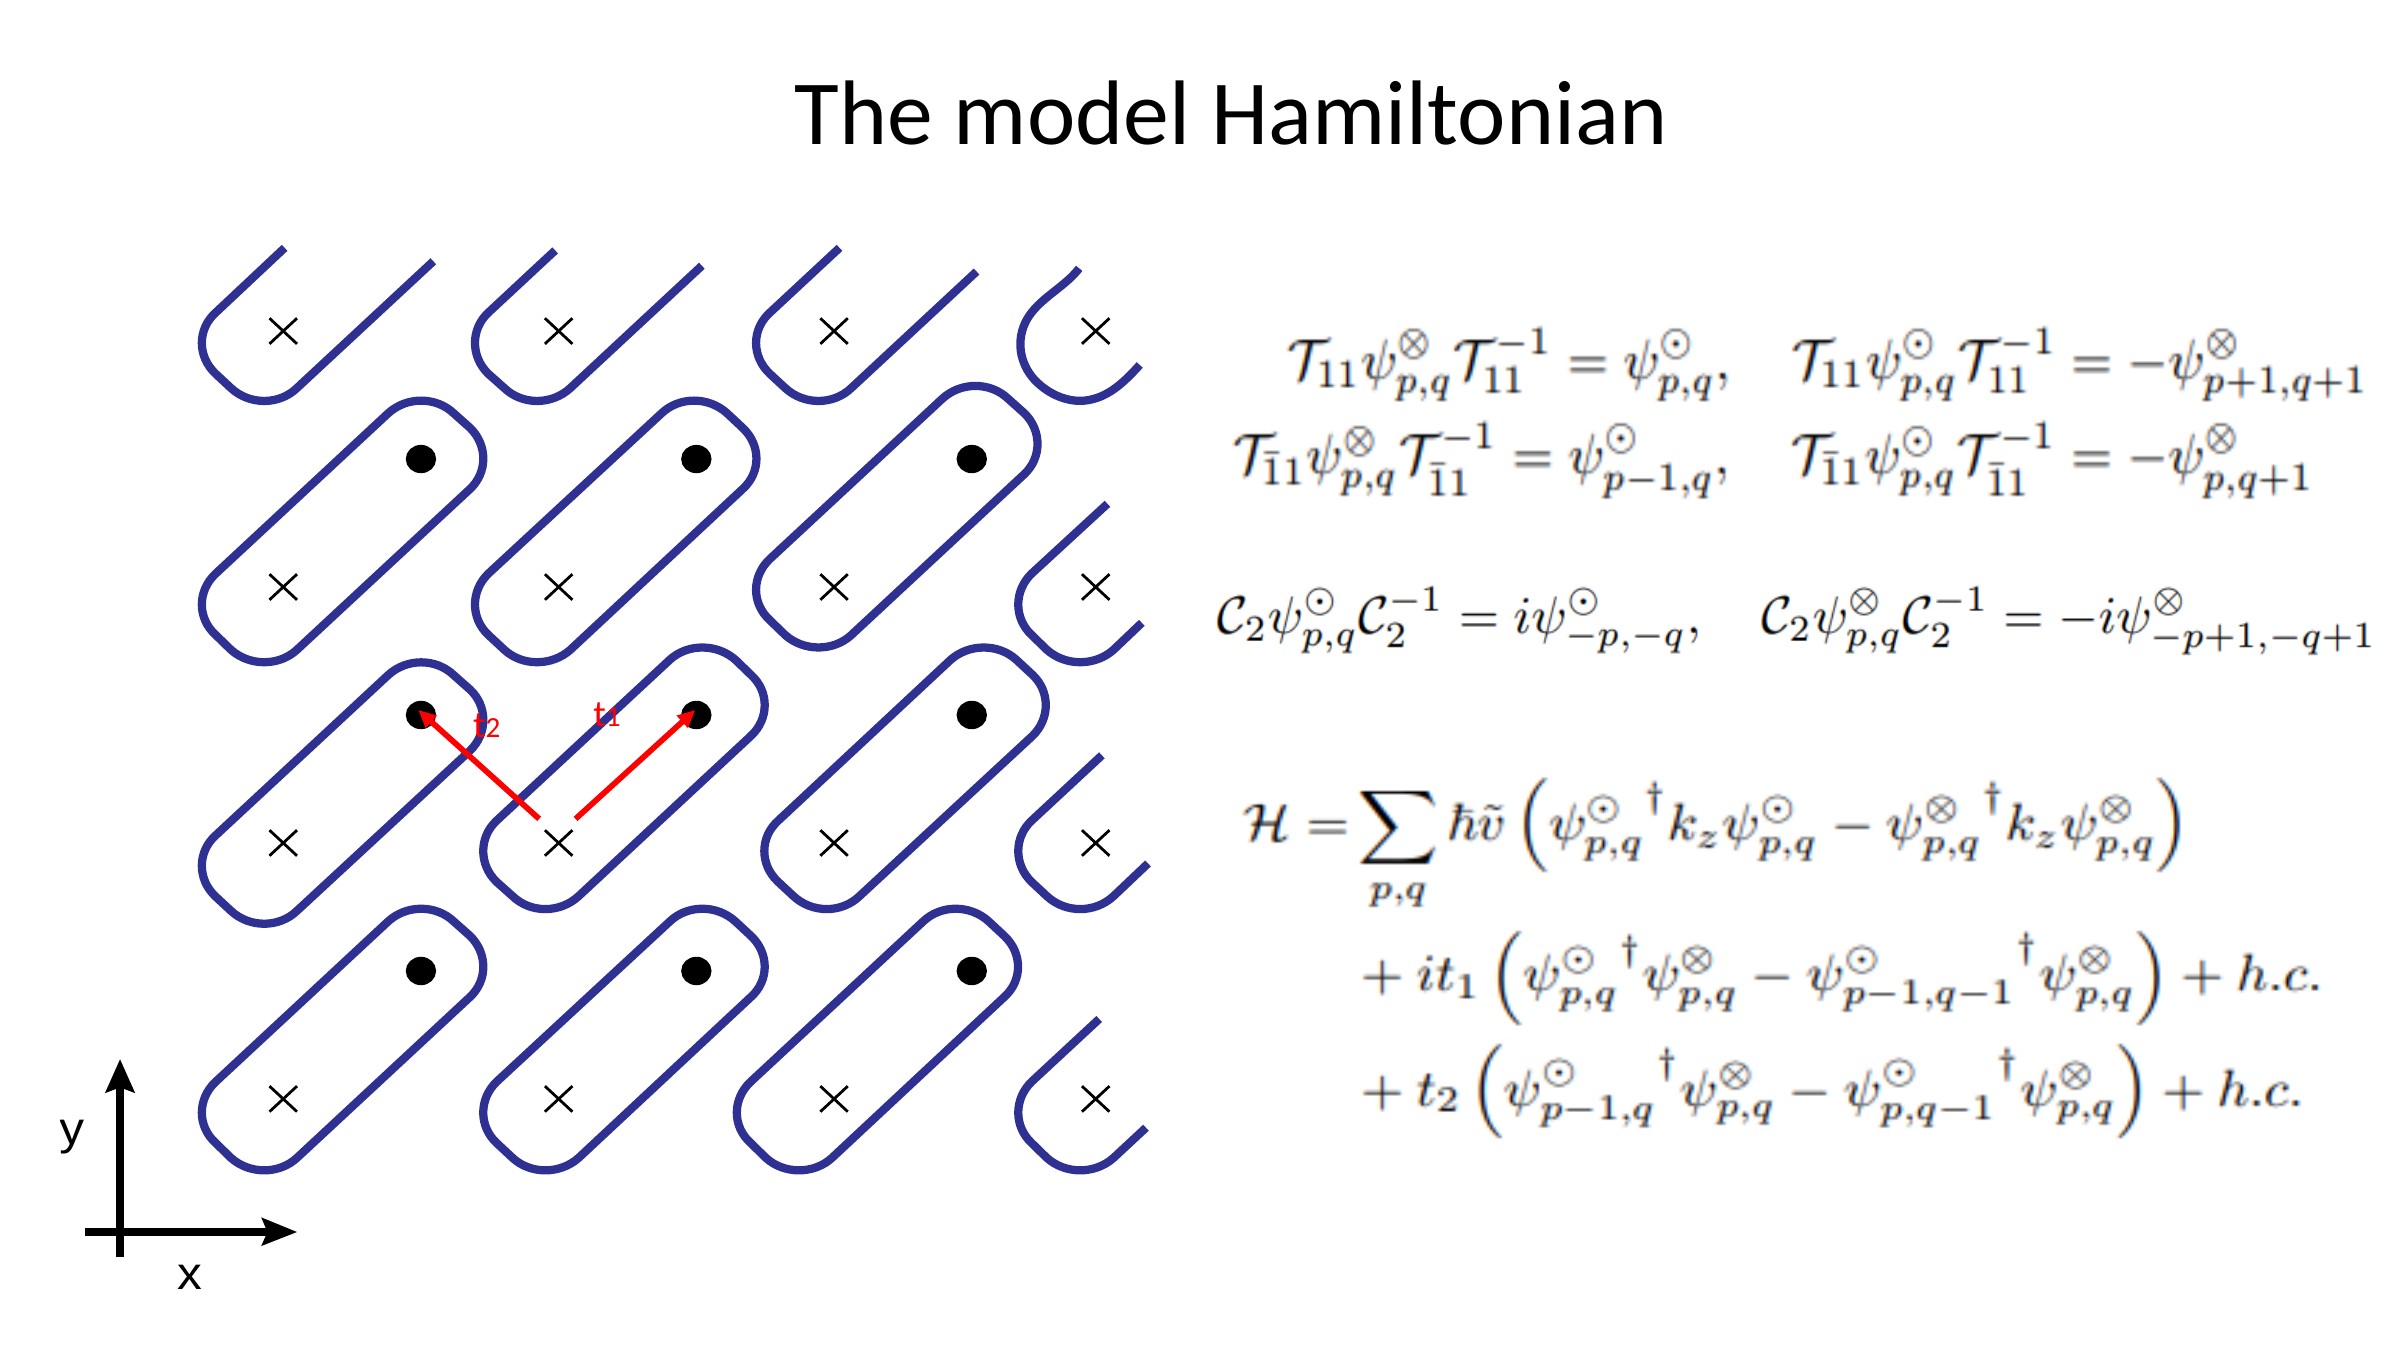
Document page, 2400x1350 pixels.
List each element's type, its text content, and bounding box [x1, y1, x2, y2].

text_box t1 [578, 681, 636, 743]
picture [1169, 749, 2356, 1147]
picture [1185, 554, 2379, 660]
text_box t2 [458, 692, 516, 753]
picture [1200, 299, 2371, 541]
picture [60, 245, 1151, 1306]
text_box The model Hamiltonian [780, 45, 2116, 170]
